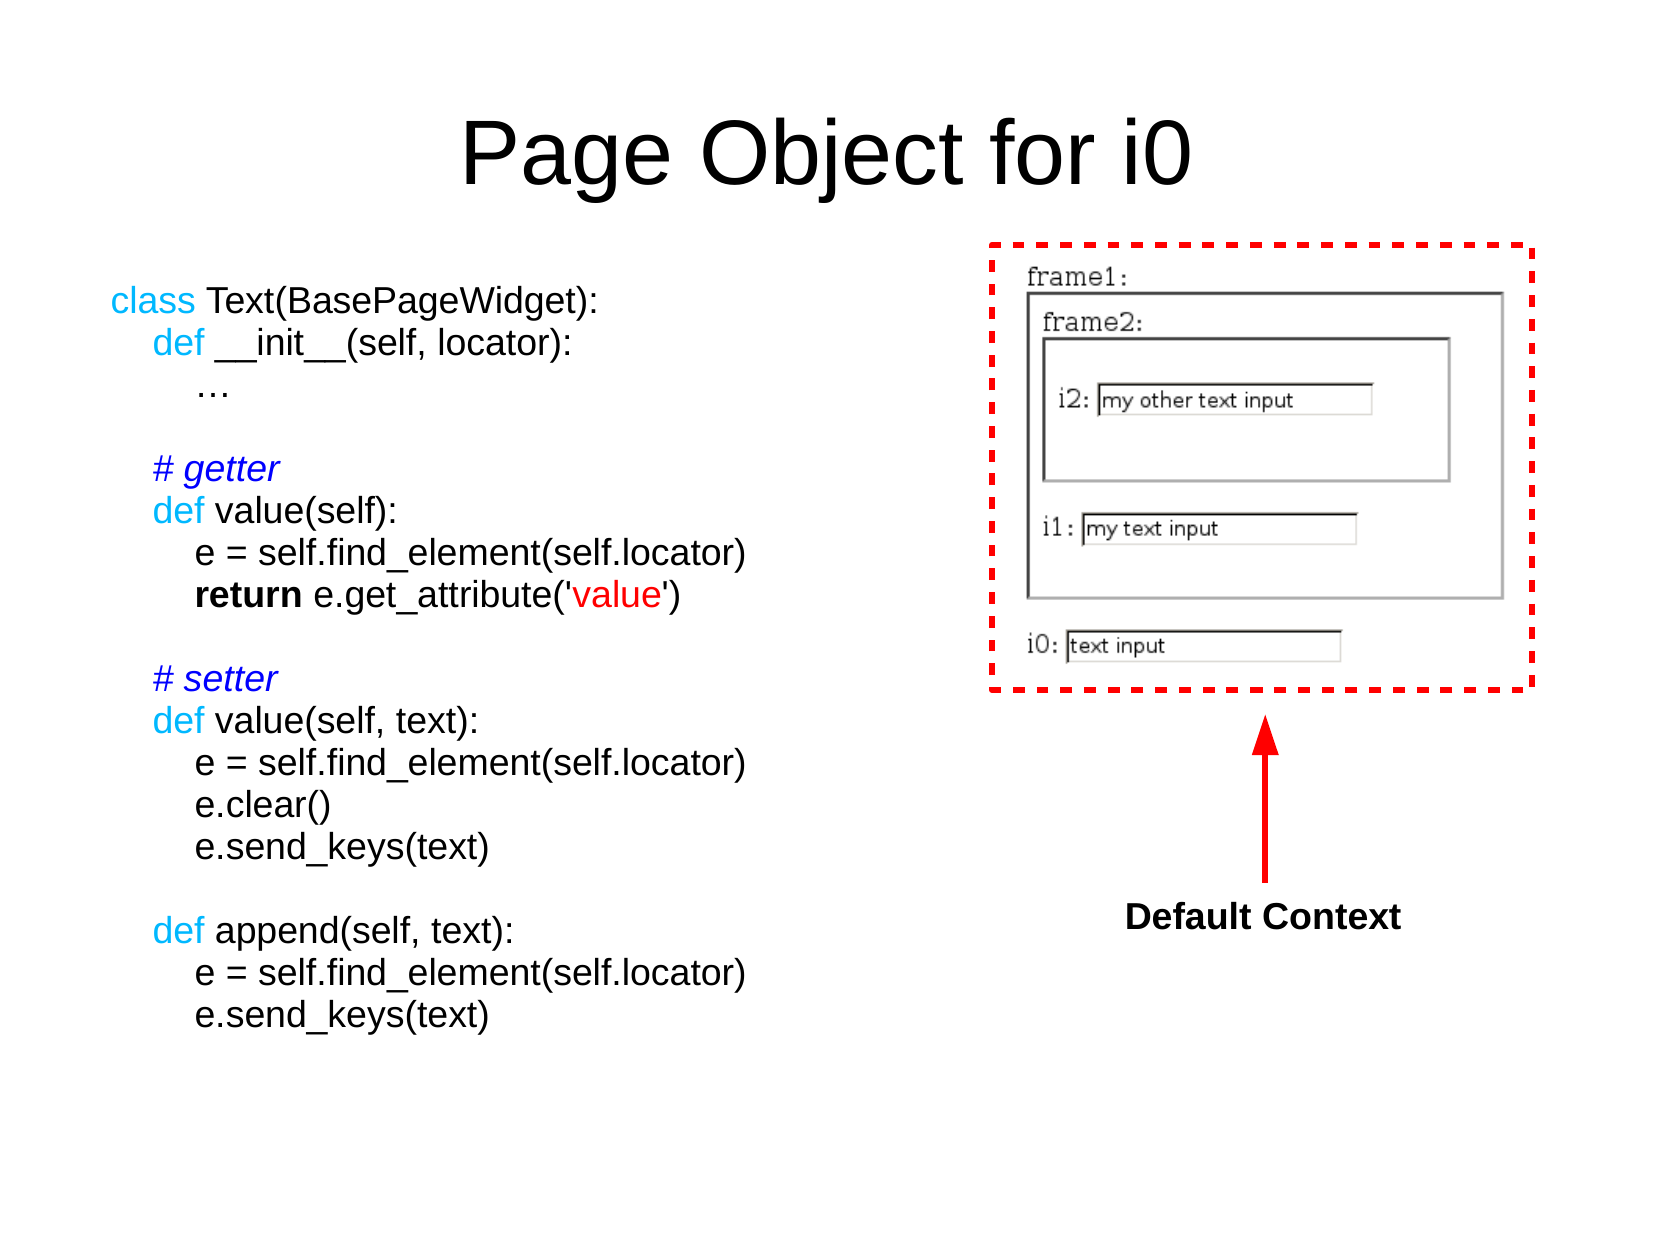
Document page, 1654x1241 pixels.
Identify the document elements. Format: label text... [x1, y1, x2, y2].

text_box Default Context [1110, 888, 1417, 946]
text_box class Text(BasePageWidget): def __init__(self, locator): … # getter def value(self): e = self.find_element(self.locator) return e.get_attribute('value') # setter def value(self, text): e = self.find_element(self.locator) e.clear() e.send_keys(text) def append(self, text): e = self.find_element(self.locator) e.send_keys(text) [95, 272, 763, 1044]
title Page Object for i0 [82, 49, 1571, 257]
picture [1016, 253, 1509, 676]
